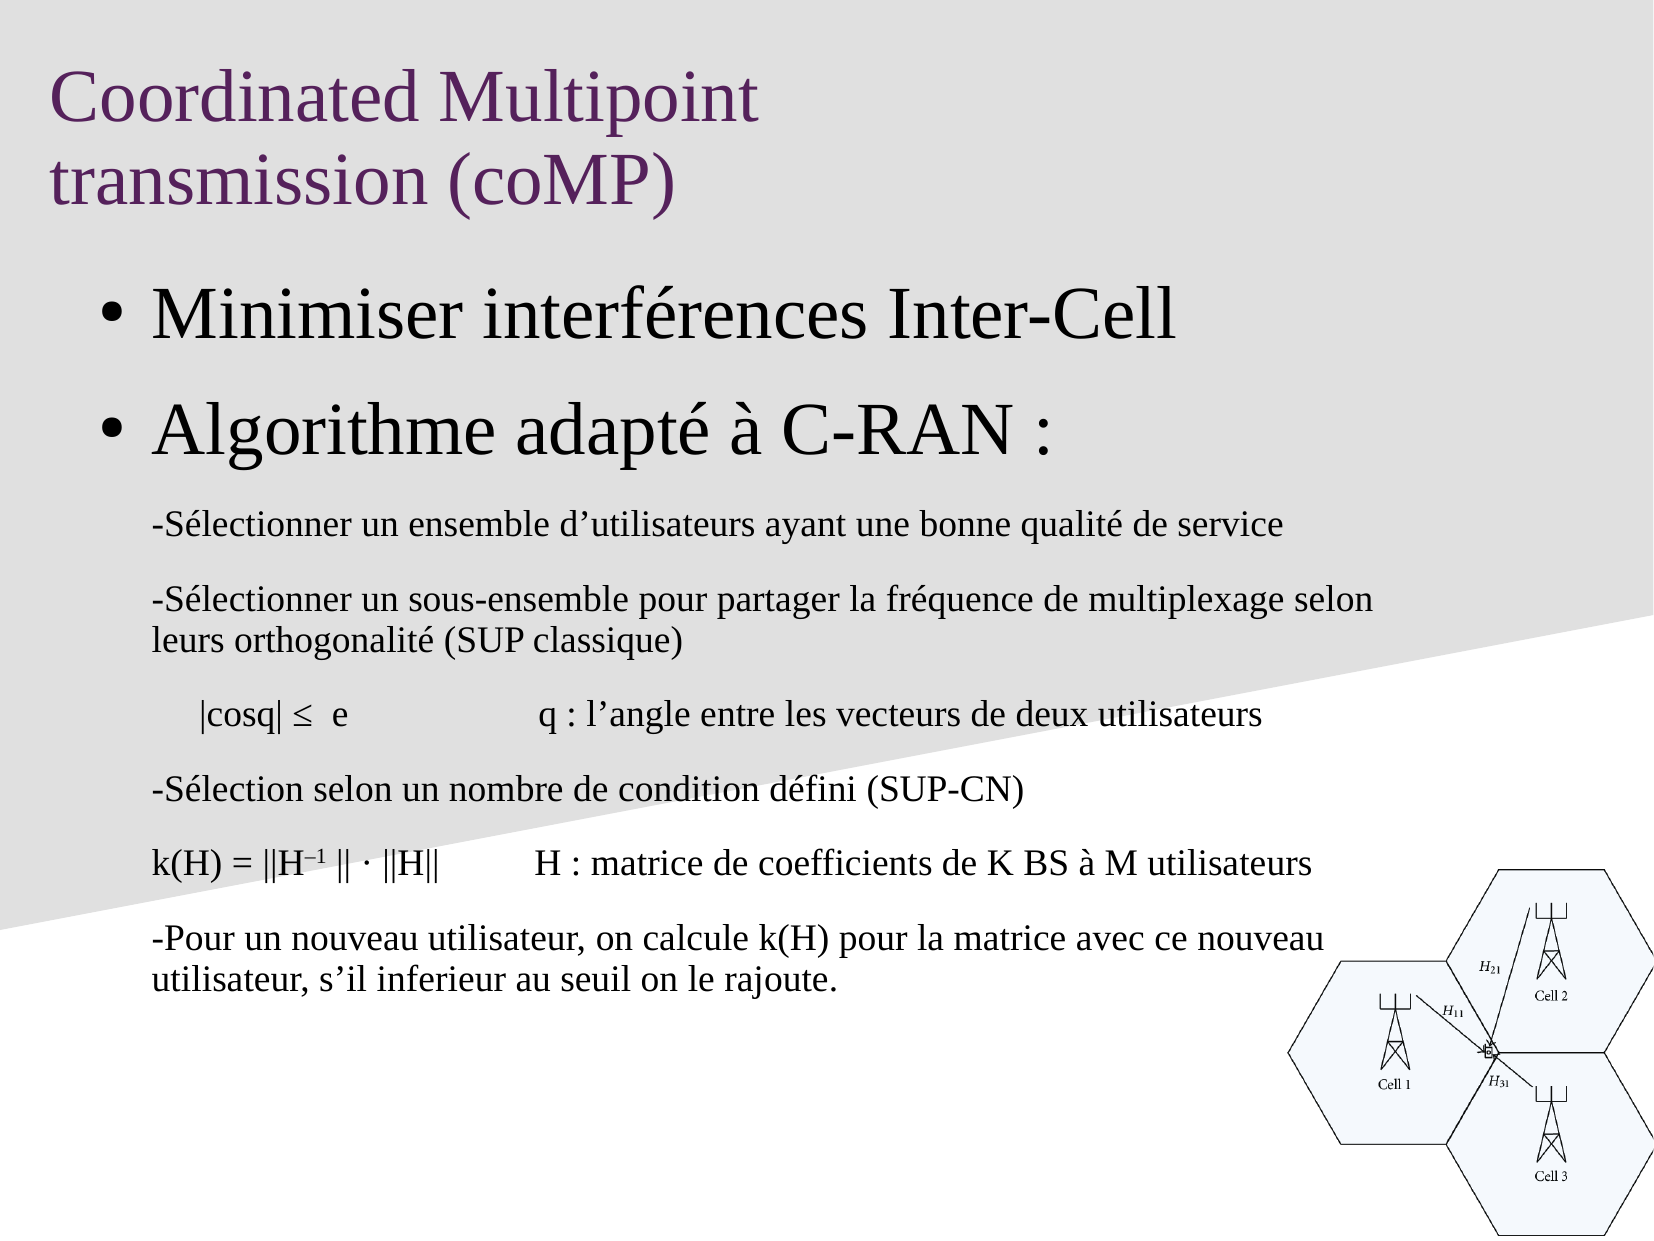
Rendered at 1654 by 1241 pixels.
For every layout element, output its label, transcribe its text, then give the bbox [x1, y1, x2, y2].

text_box Coordinated Multipoint transmission (coMP) [34, 47, 1654, 229]
picture [1287, 869, 1654, 1236]
list Minimiser interférences Inter-Cell Algorithme adapté à C-RAN : -Sélectionner un ensemble d’utilisateurs ayant une bonne qualité de service -Sélectionner un sous-ensemble pour partager la fréquence de multiplexage selon leurs orthogonalité (SUP classique) |cosq| ≤ e q : l’angle entre les vecteurs de deux utilisateurs -Sélection selon un nombre de condition défini (SUP-CN) k(H) = ||H–1 || · ||H|| H : matrice de coefficients de K BS à M utilisateurs -Pour un nouveau utilisateur, on calcule k(H) pour la matrice avec ce nouveau utilisateur, s’il inferieur au seuil on le rajoute. [80, 271, 1382, 1099]
